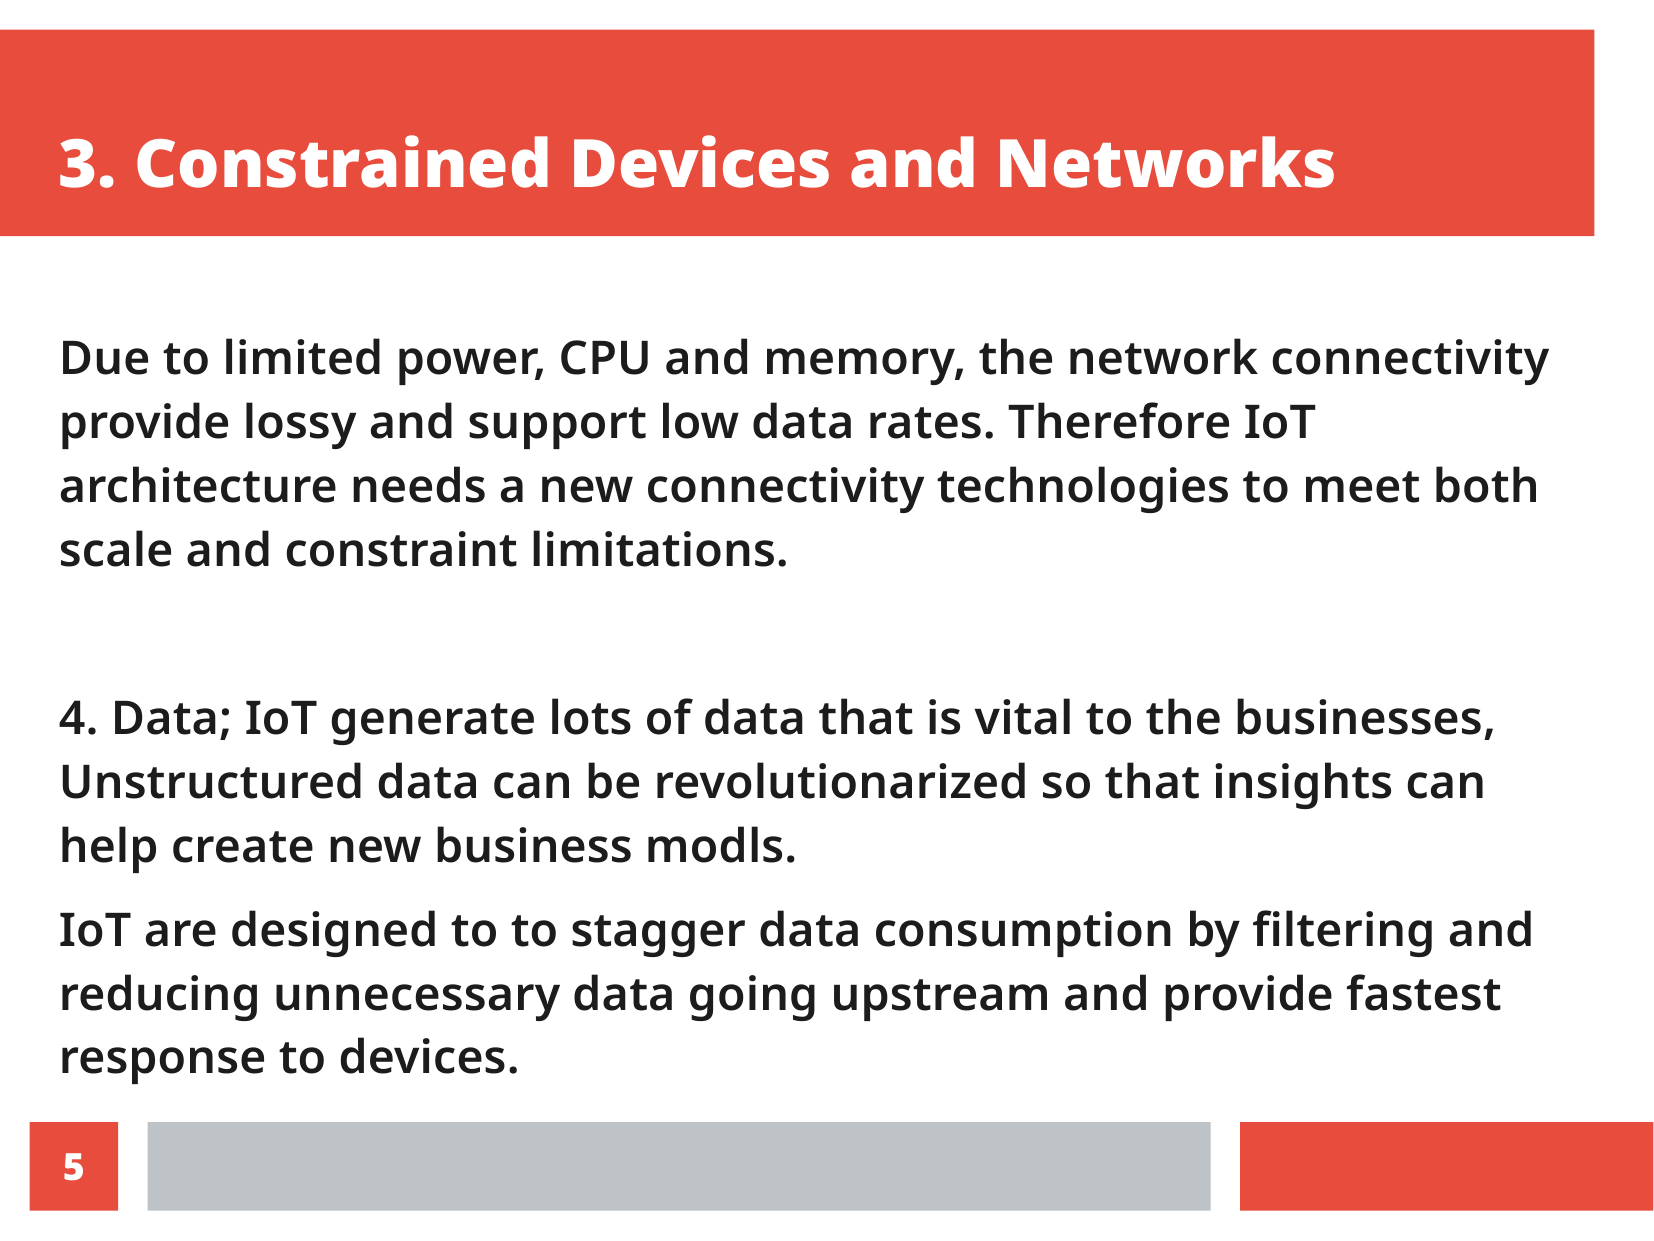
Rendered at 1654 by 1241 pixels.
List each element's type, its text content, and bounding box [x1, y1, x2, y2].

list Due to limited power, CPU and memory, the network connectivity provide lossy and support low data rates. Therefore IoT architecture needs a new connectivity technologies to meet both scale and constraint limitations. 4. Data; IoT generate lots of data that is vital to the businesses, Unstructured data can be revolutionarized so that insights can help create new business modls. IoT are designed to to stagger data consumption by filtering and reducing unnecessary data going upstream and provide fastest response to devices. [59, 324, 1565, 1093]
title 3. Constrained Devices and Networks [59, 59, 1595, 207]
